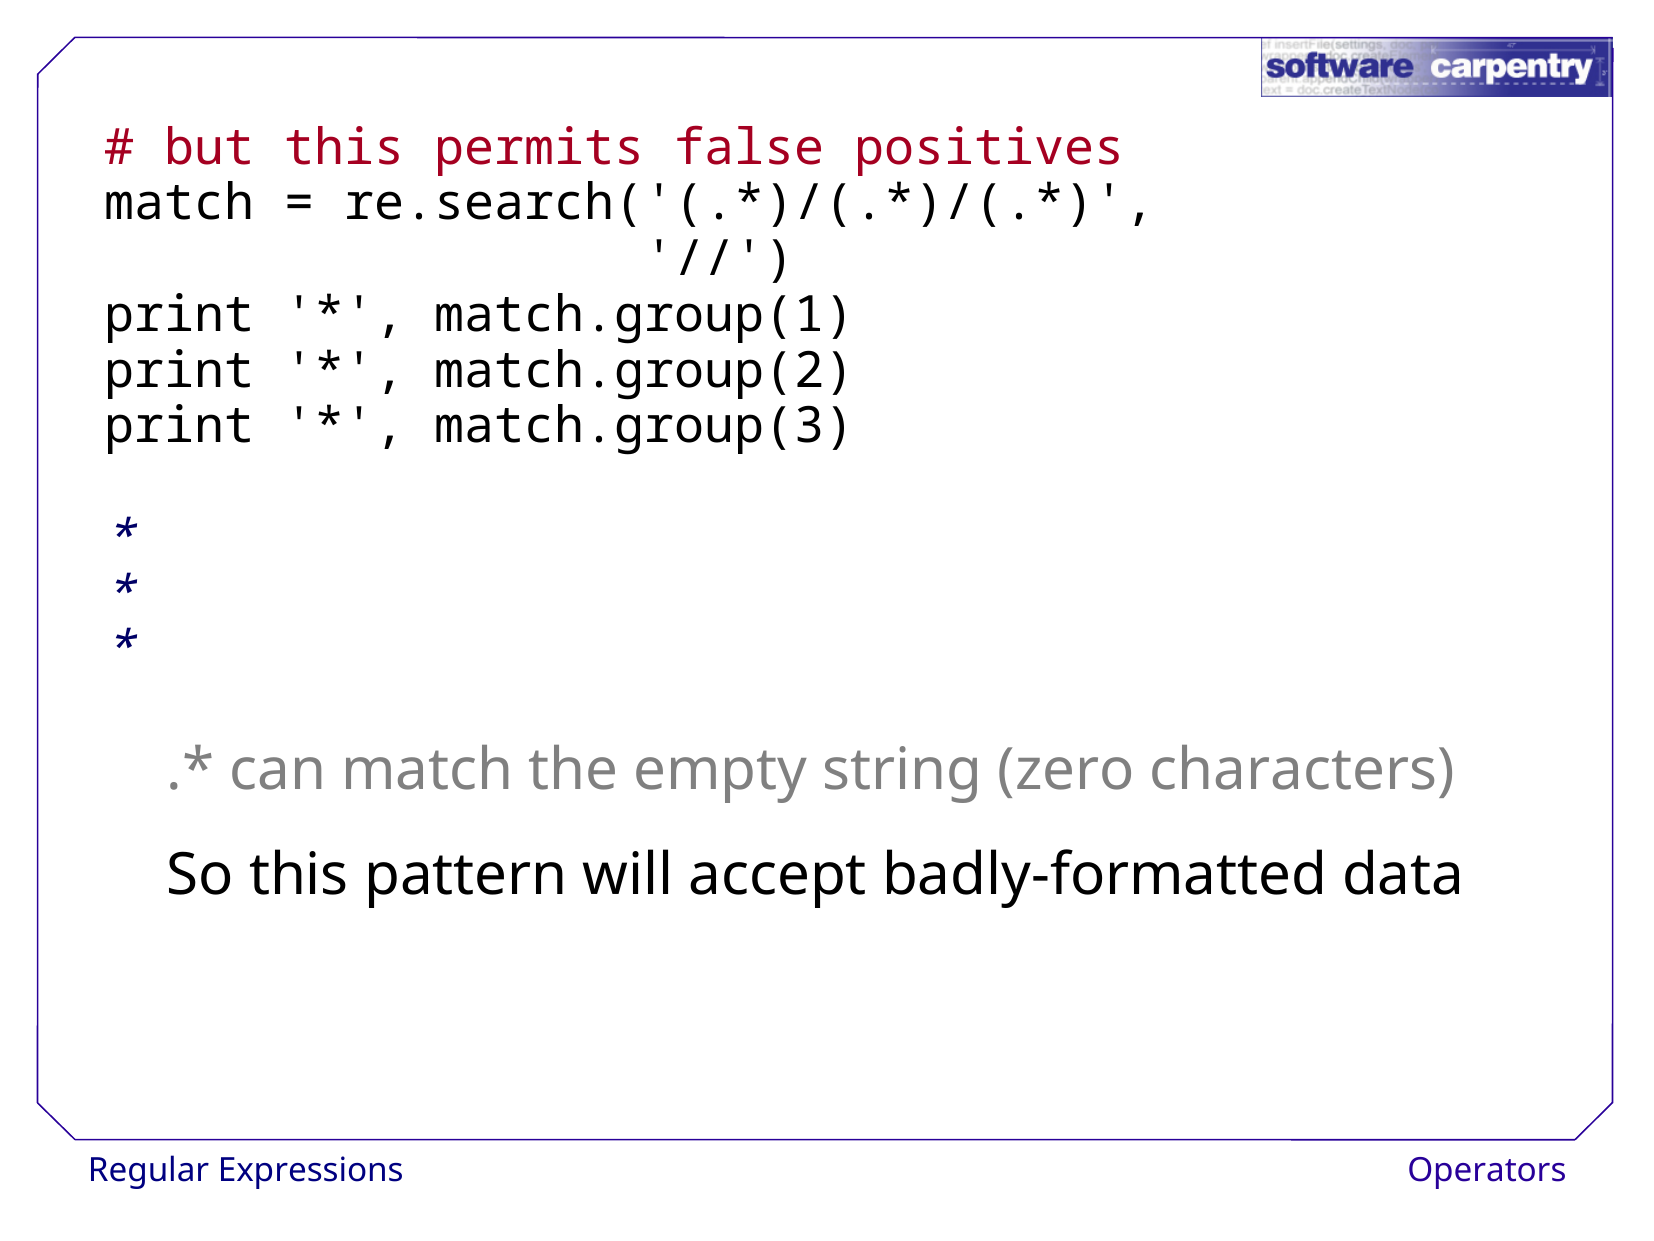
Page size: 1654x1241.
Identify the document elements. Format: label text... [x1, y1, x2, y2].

text_box .* can match the empty string (zero characters) So this pattern will accept badly-formatted data [151, 688, 1530, 915]
picture [1261, 39, 1613, 97]
text_box # but this permits false positives match = re.search('(.*)/(.*)/(.*)', '//') print '*', match.group(1) print '*', match.group(2) print '*', match.group(3) * * * [89, 112, 1512, 715]
